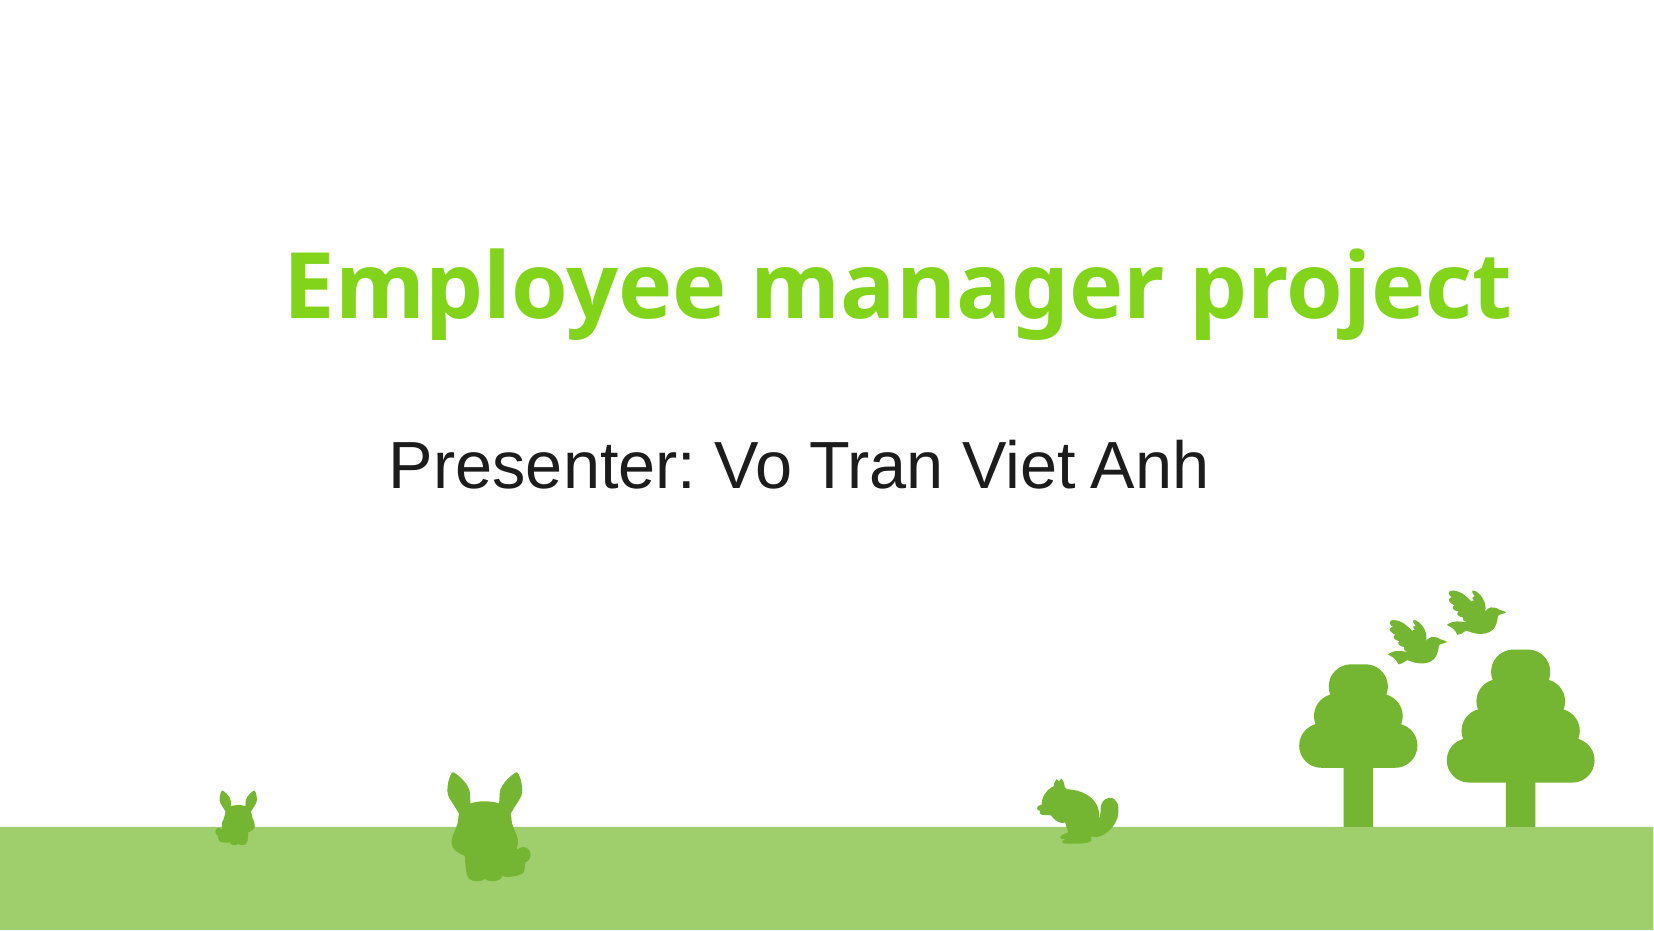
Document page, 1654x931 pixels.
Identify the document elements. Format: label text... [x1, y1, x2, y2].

title Employee manager project [0, 153, 1538, 413]
subtitle Presenter: Vo Tran Viet Anh [361, 372, 1238, 559]
